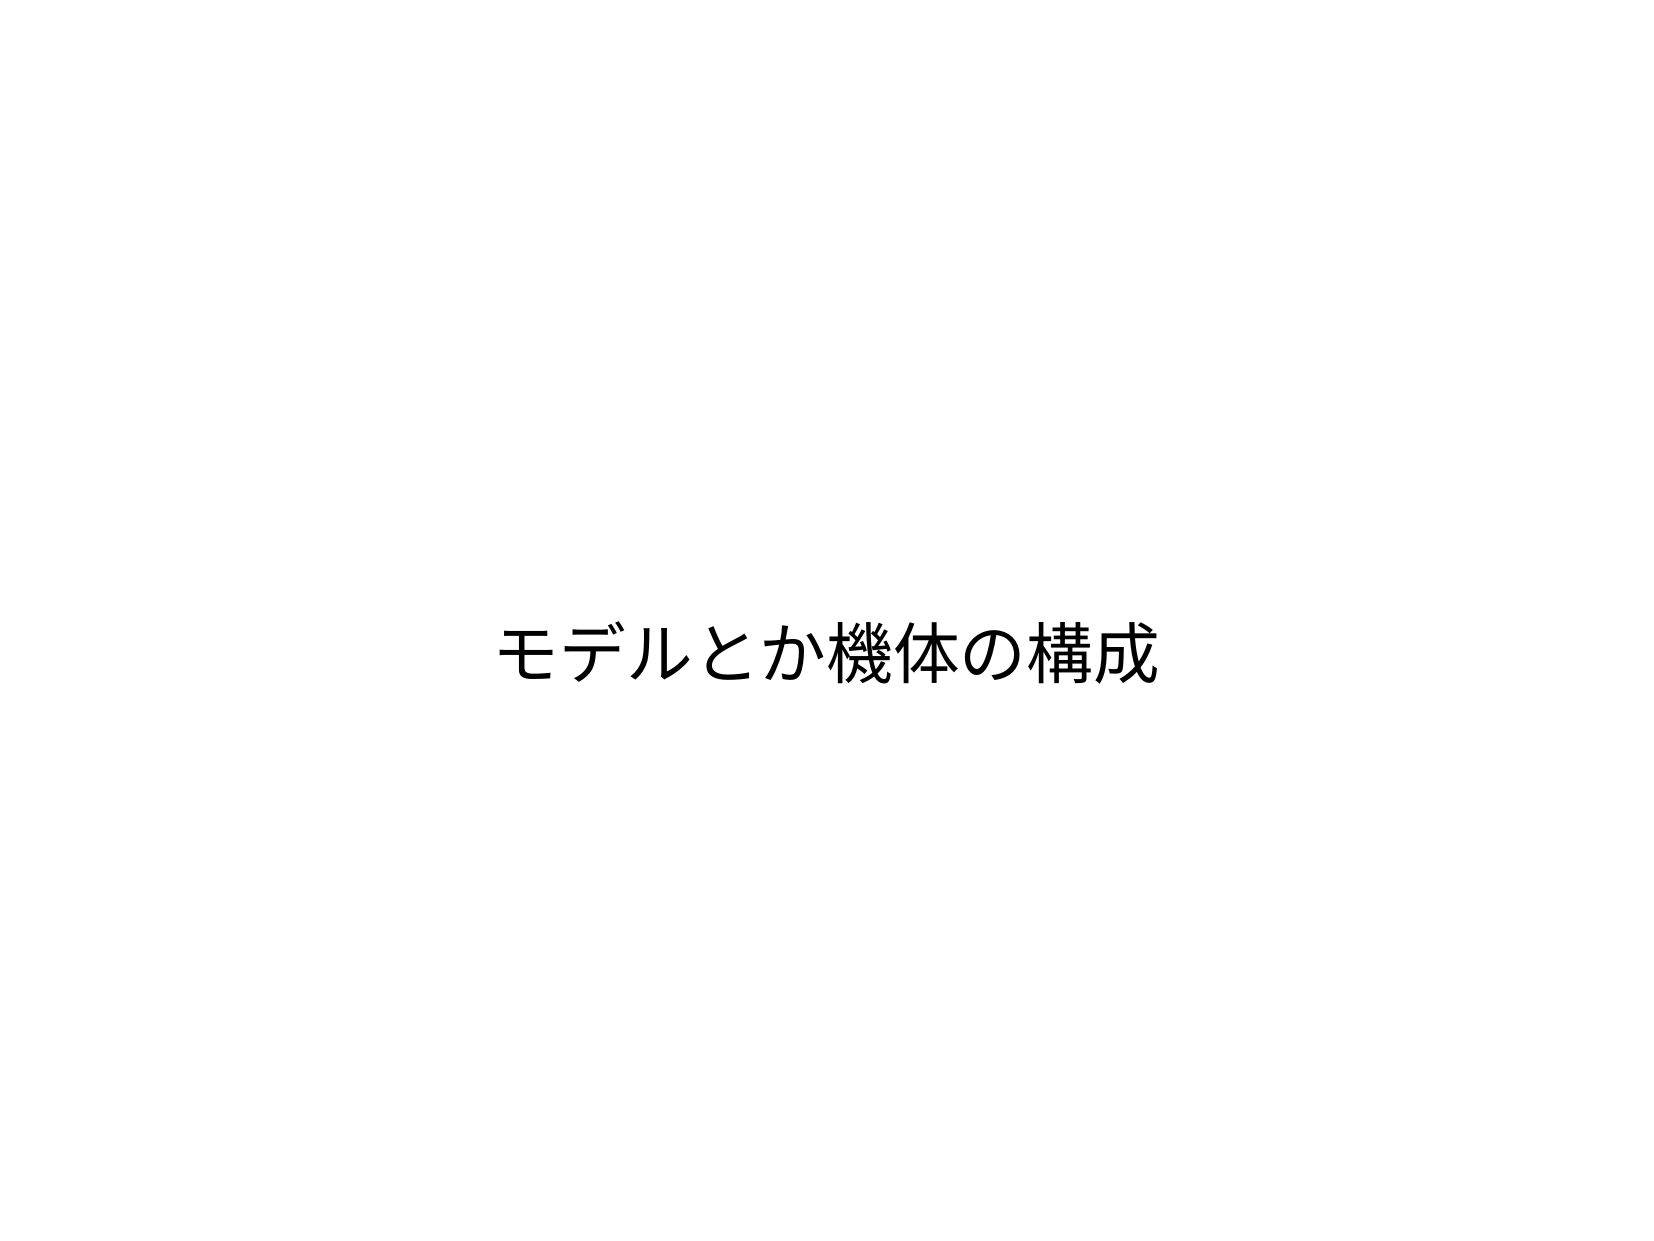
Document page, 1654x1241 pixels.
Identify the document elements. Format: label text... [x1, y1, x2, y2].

subtitle モデルとか機体の構成 [82, 290, 1571, 1010]
